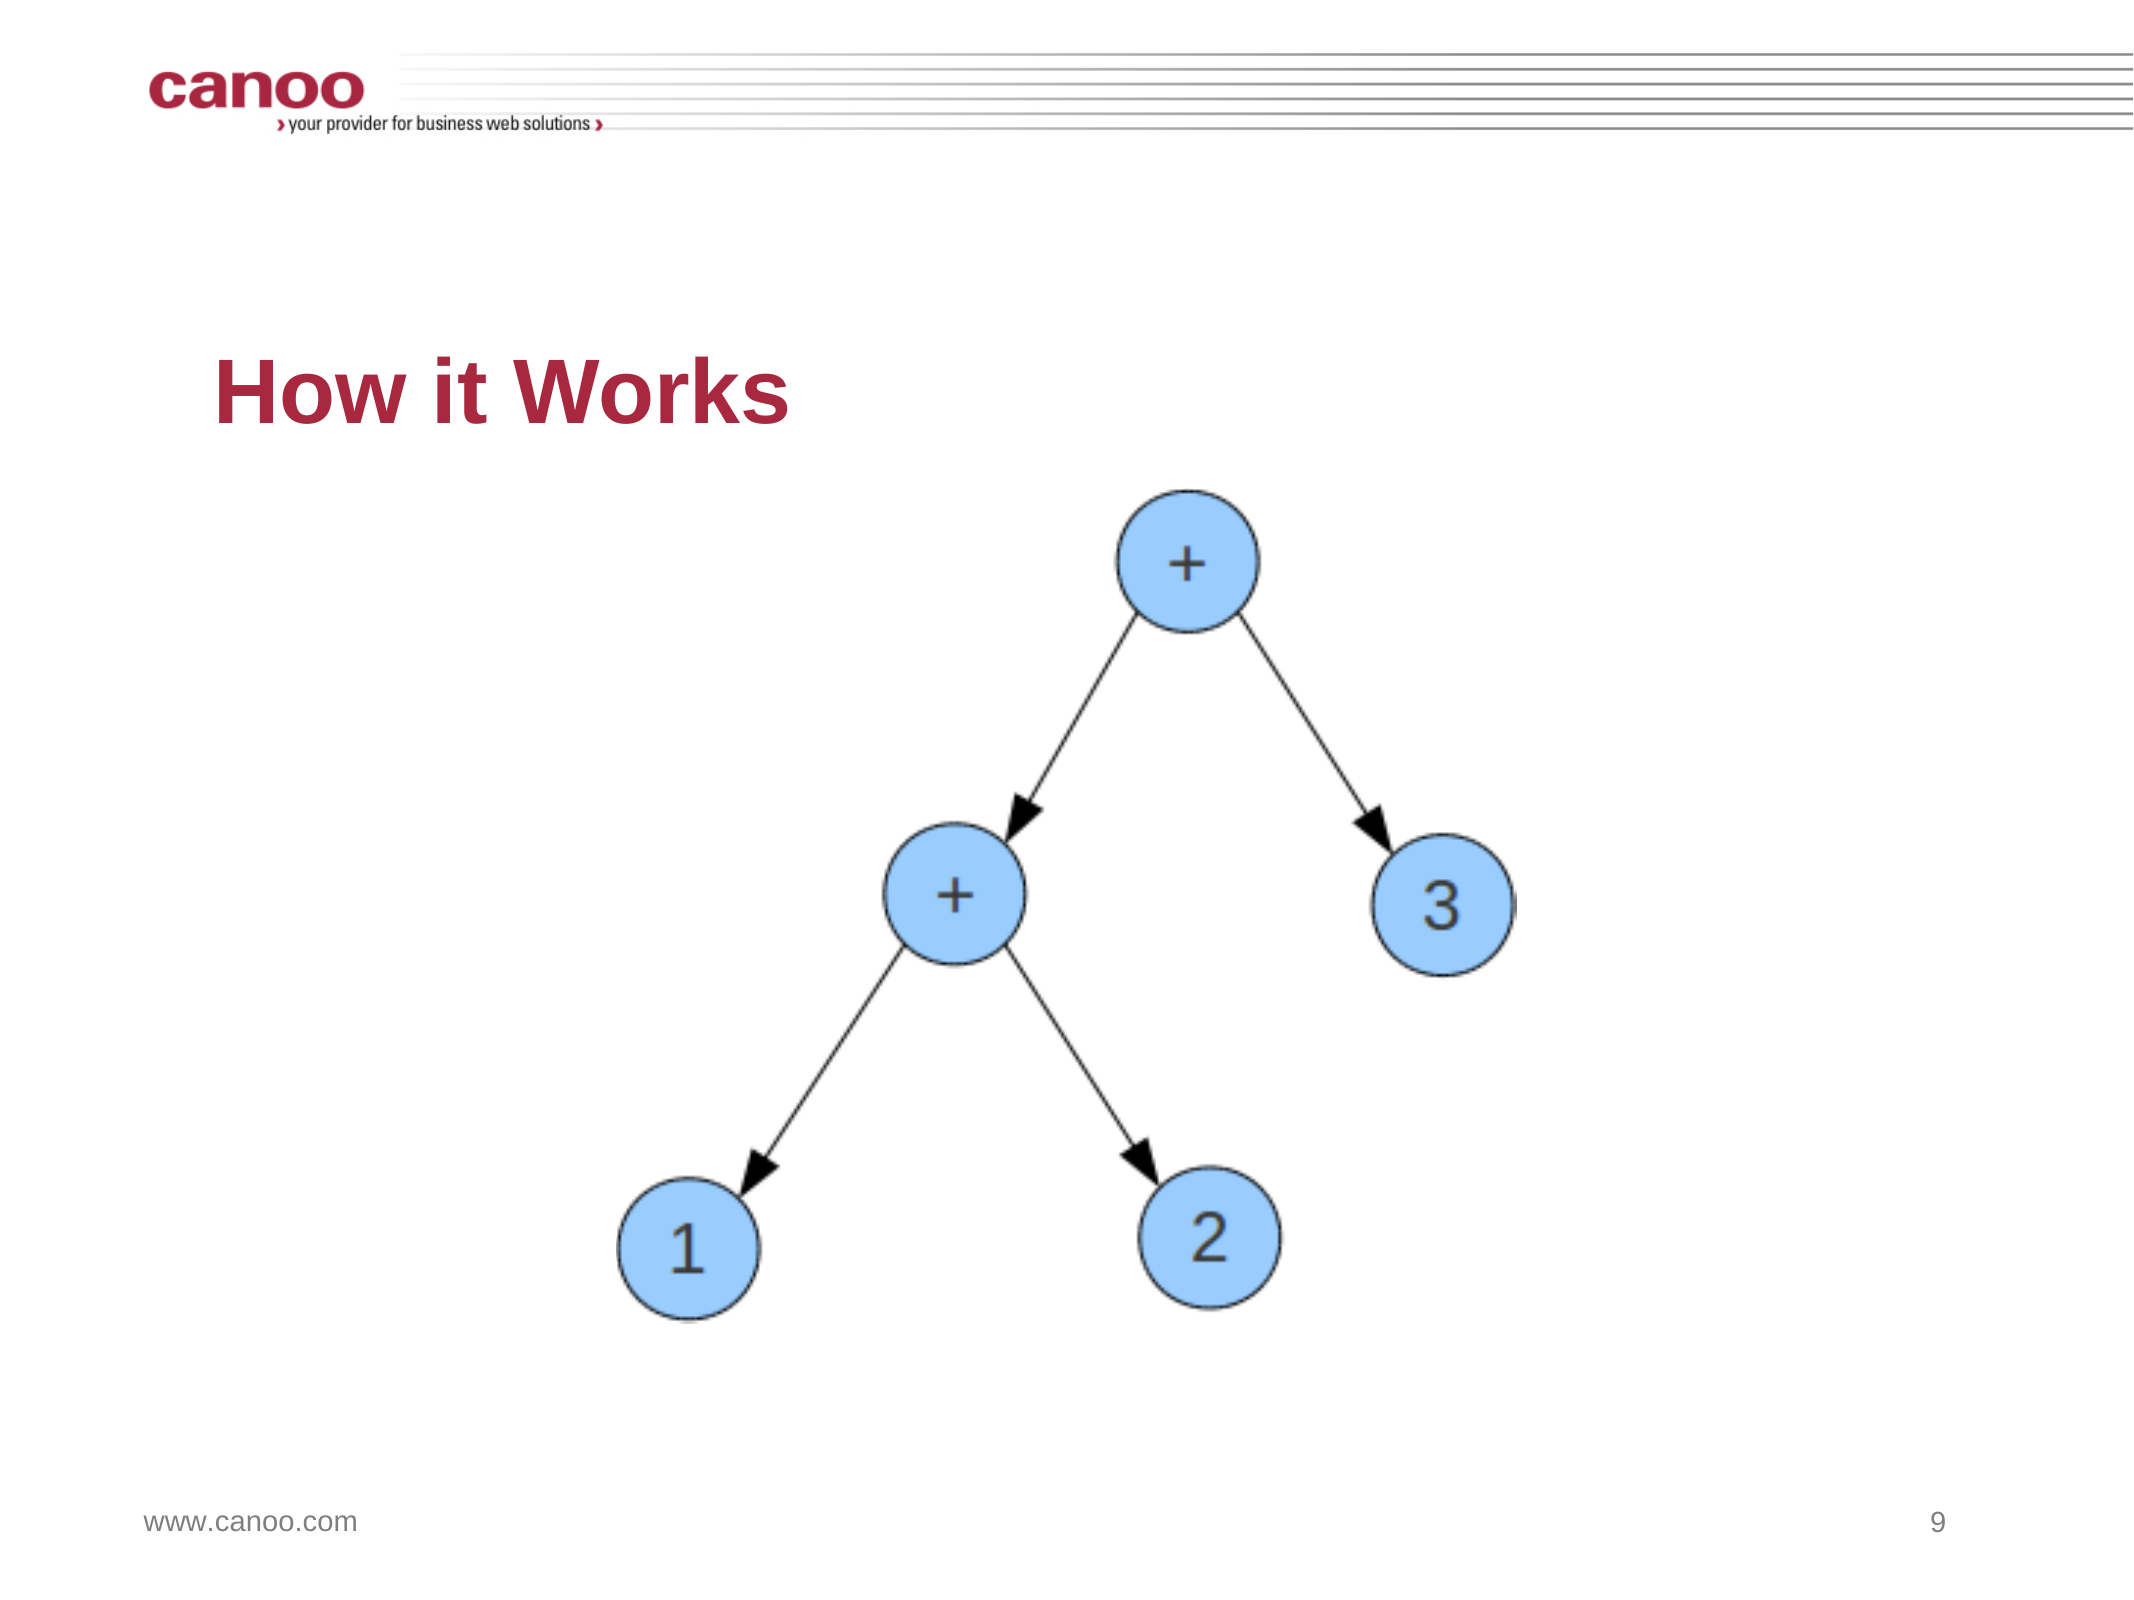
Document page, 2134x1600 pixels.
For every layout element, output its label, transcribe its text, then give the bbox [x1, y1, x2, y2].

text_box <number> [1912, 1495, 1965, 1546]
picture [616, 488, 1517, 1324]
title How it Works [204, 220, 2020, 451]
picture [0, 21, 2134, 188]
